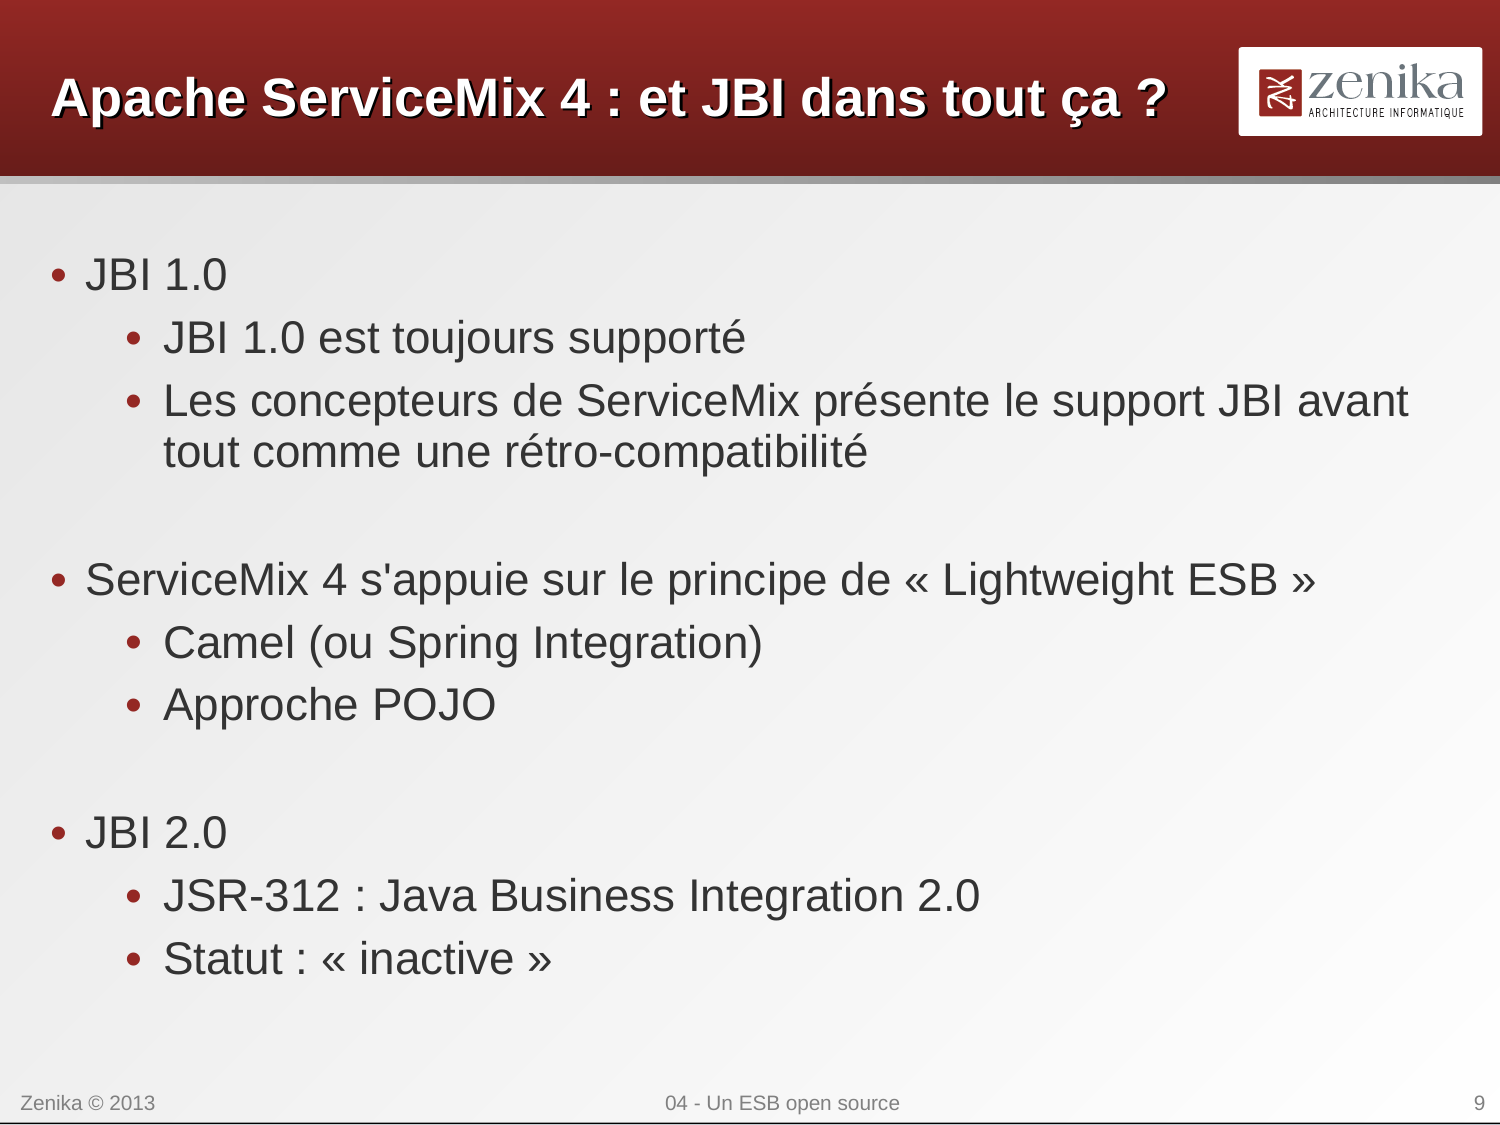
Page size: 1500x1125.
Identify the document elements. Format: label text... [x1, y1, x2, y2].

picture [1257, 58, 1464, 125]
list JBI 1.0 JBI 1.0 est toujours supporté Les concepteurs de ServiceMix présente le support JBI avant tout comme une rétro-compatibilité ServiceMix 4 s'appuie sur le principe de « Lightweight ESB » Camel (ou Spring Integration) Approche POJO JBI 2.0 JSR-312 : Java Business Integration 2.0 Statut : « inactive » [50, 249, 1477, 1063]
title Apache ServiceMix 4 : et JBI dans tout ça ? [50, 15, 1206, 180]
